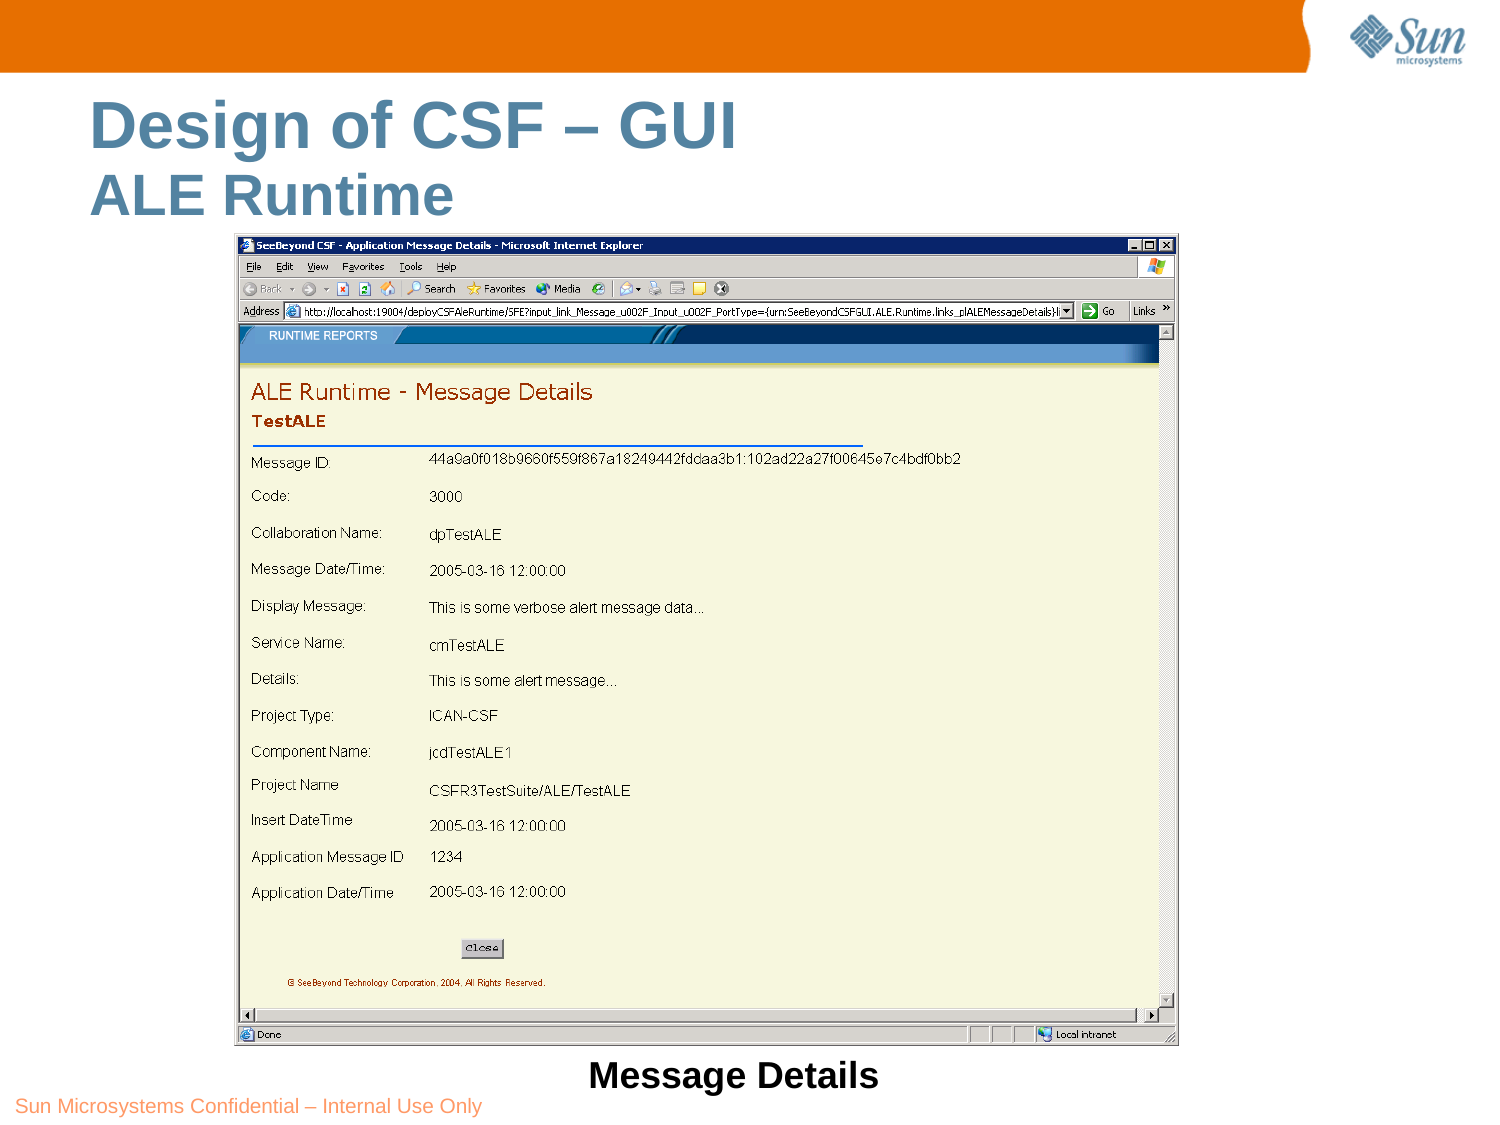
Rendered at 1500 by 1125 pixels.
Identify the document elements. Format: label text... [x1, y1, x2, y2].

picture [0, 0, 1500, 75]
title Design of CSF – GUI ALE Runtime [75, 79, 1426, 237]
text_box Message Details [573, 1046, 895, 1107]
picture [234, 233, 1179, 1046]
